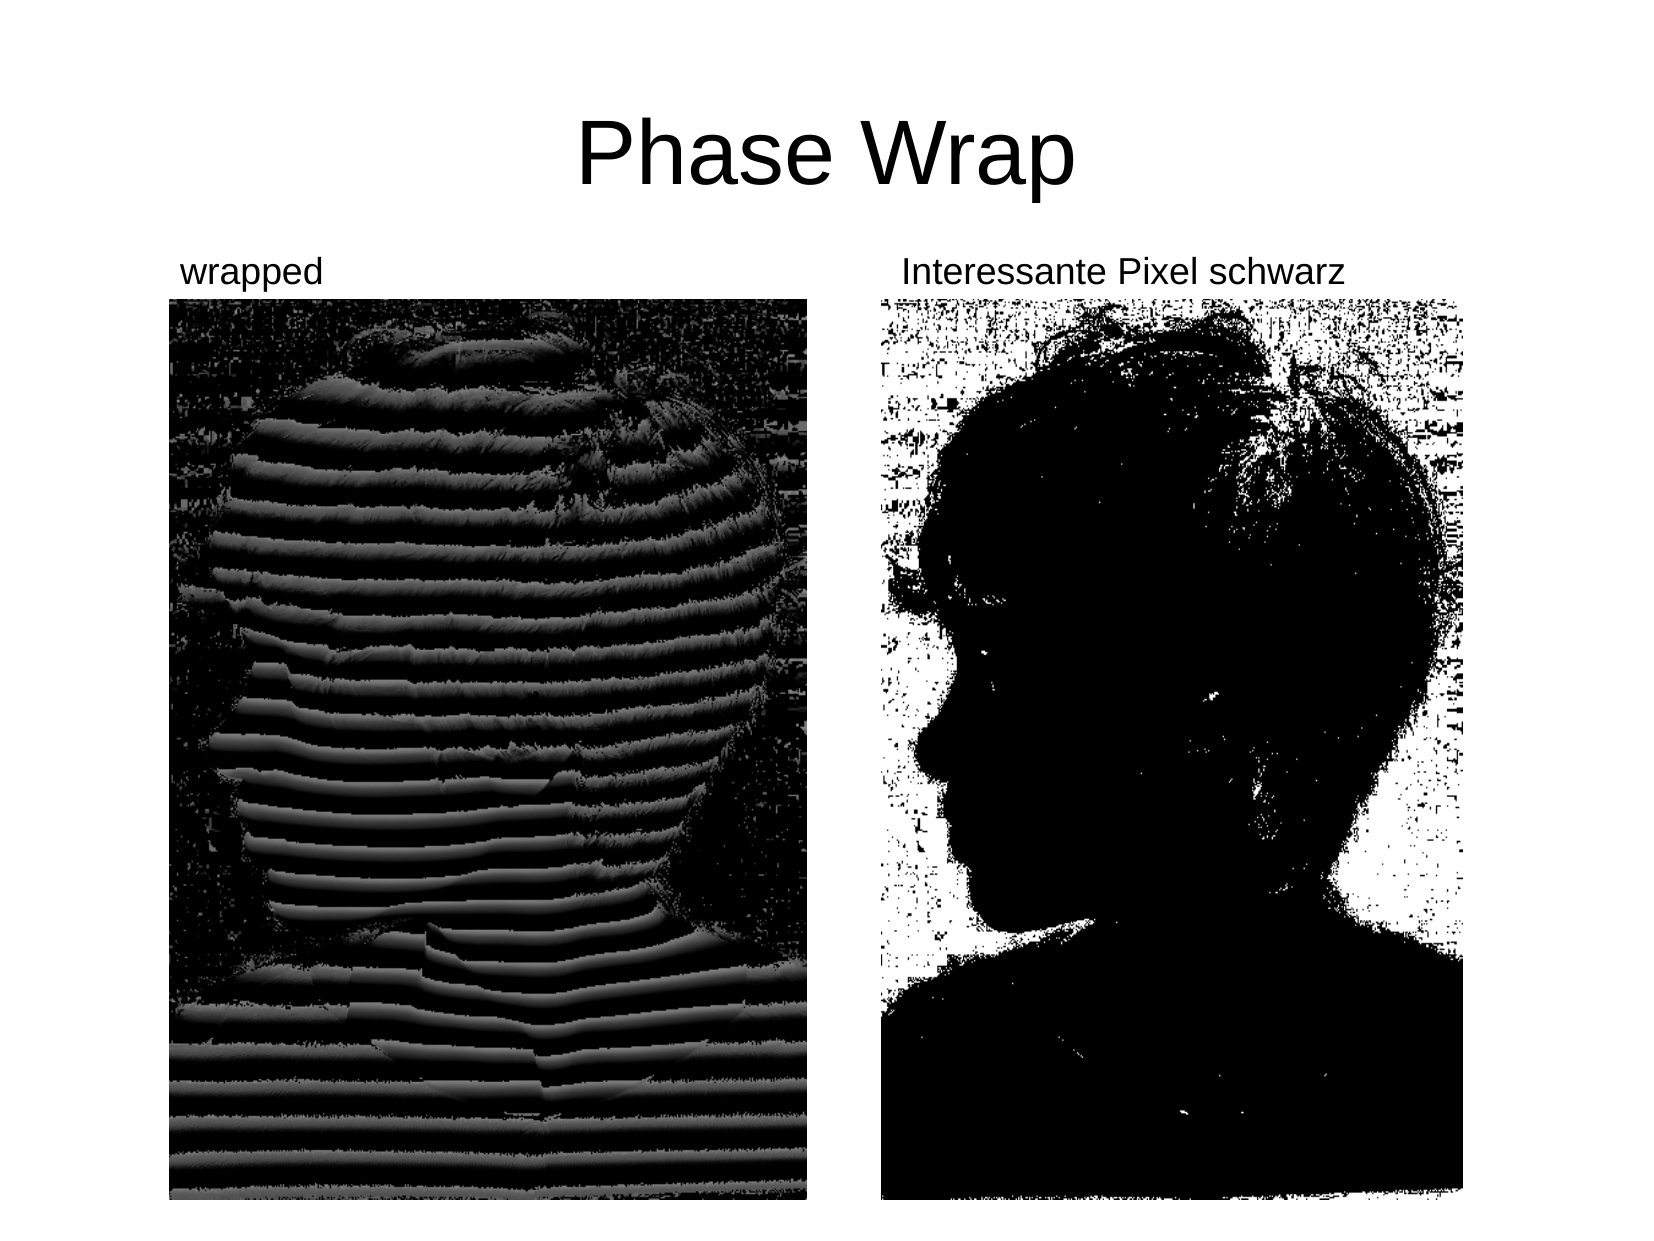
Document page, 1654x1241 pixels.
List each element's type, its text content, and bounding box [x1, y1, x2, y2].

title Phase Wrap [82, 49, 1571, 257]
picture [881, 299, 1463, 1201]
text_box Interessante Pixel schwarz [886, 242, 1361, 300]
text_box wrapped [165, 242, 338, 300]
picture [169, 299, 807, 1201]
